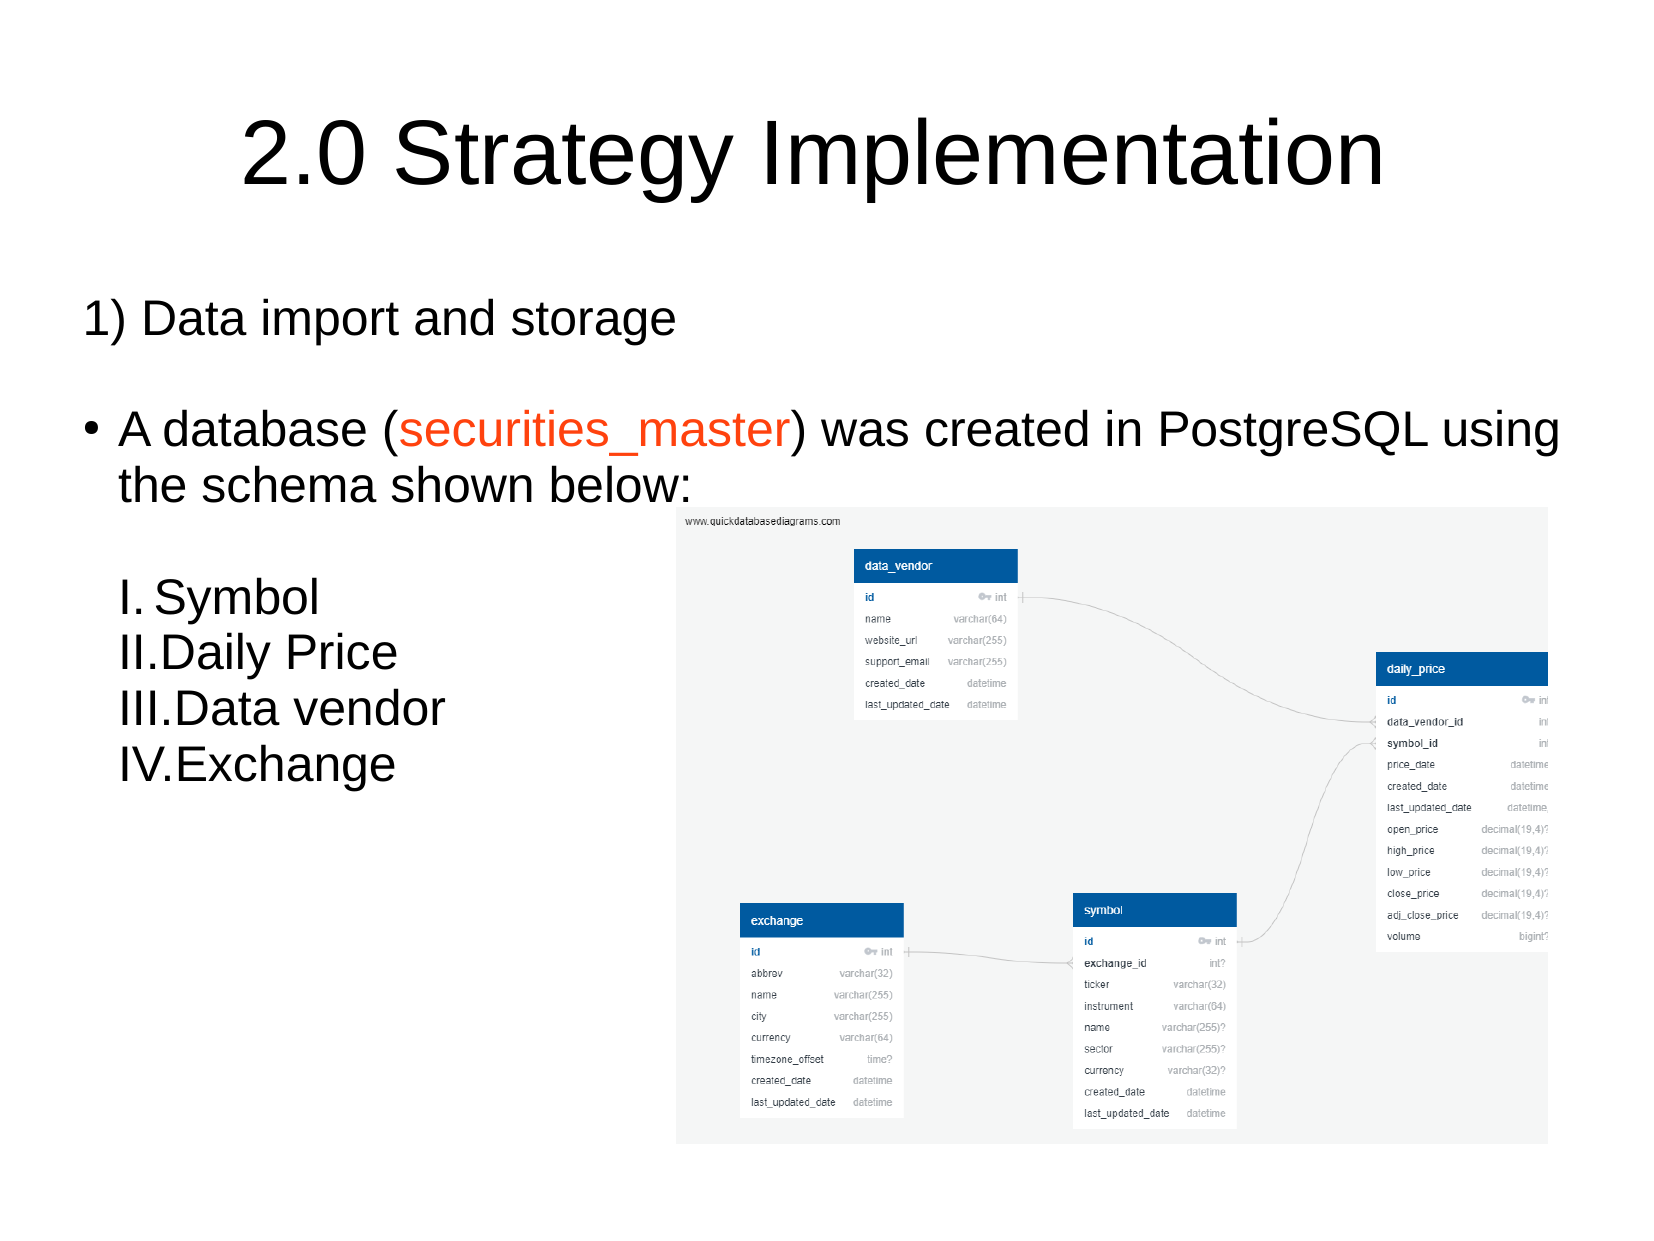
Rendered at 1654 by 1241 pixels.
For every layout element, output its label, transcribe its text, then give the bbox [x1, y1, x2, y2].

picture [676, 507, 1548, 1144]
subtitle Data import and storage A database (securities_master) was created in PostgreSQL using the schema shown below: Symbol Daily Price Data vendor Exchange [82, 290, 1571, 1109]
title 2.0 Strategy Implementation [82, 49, 1571, 257]
